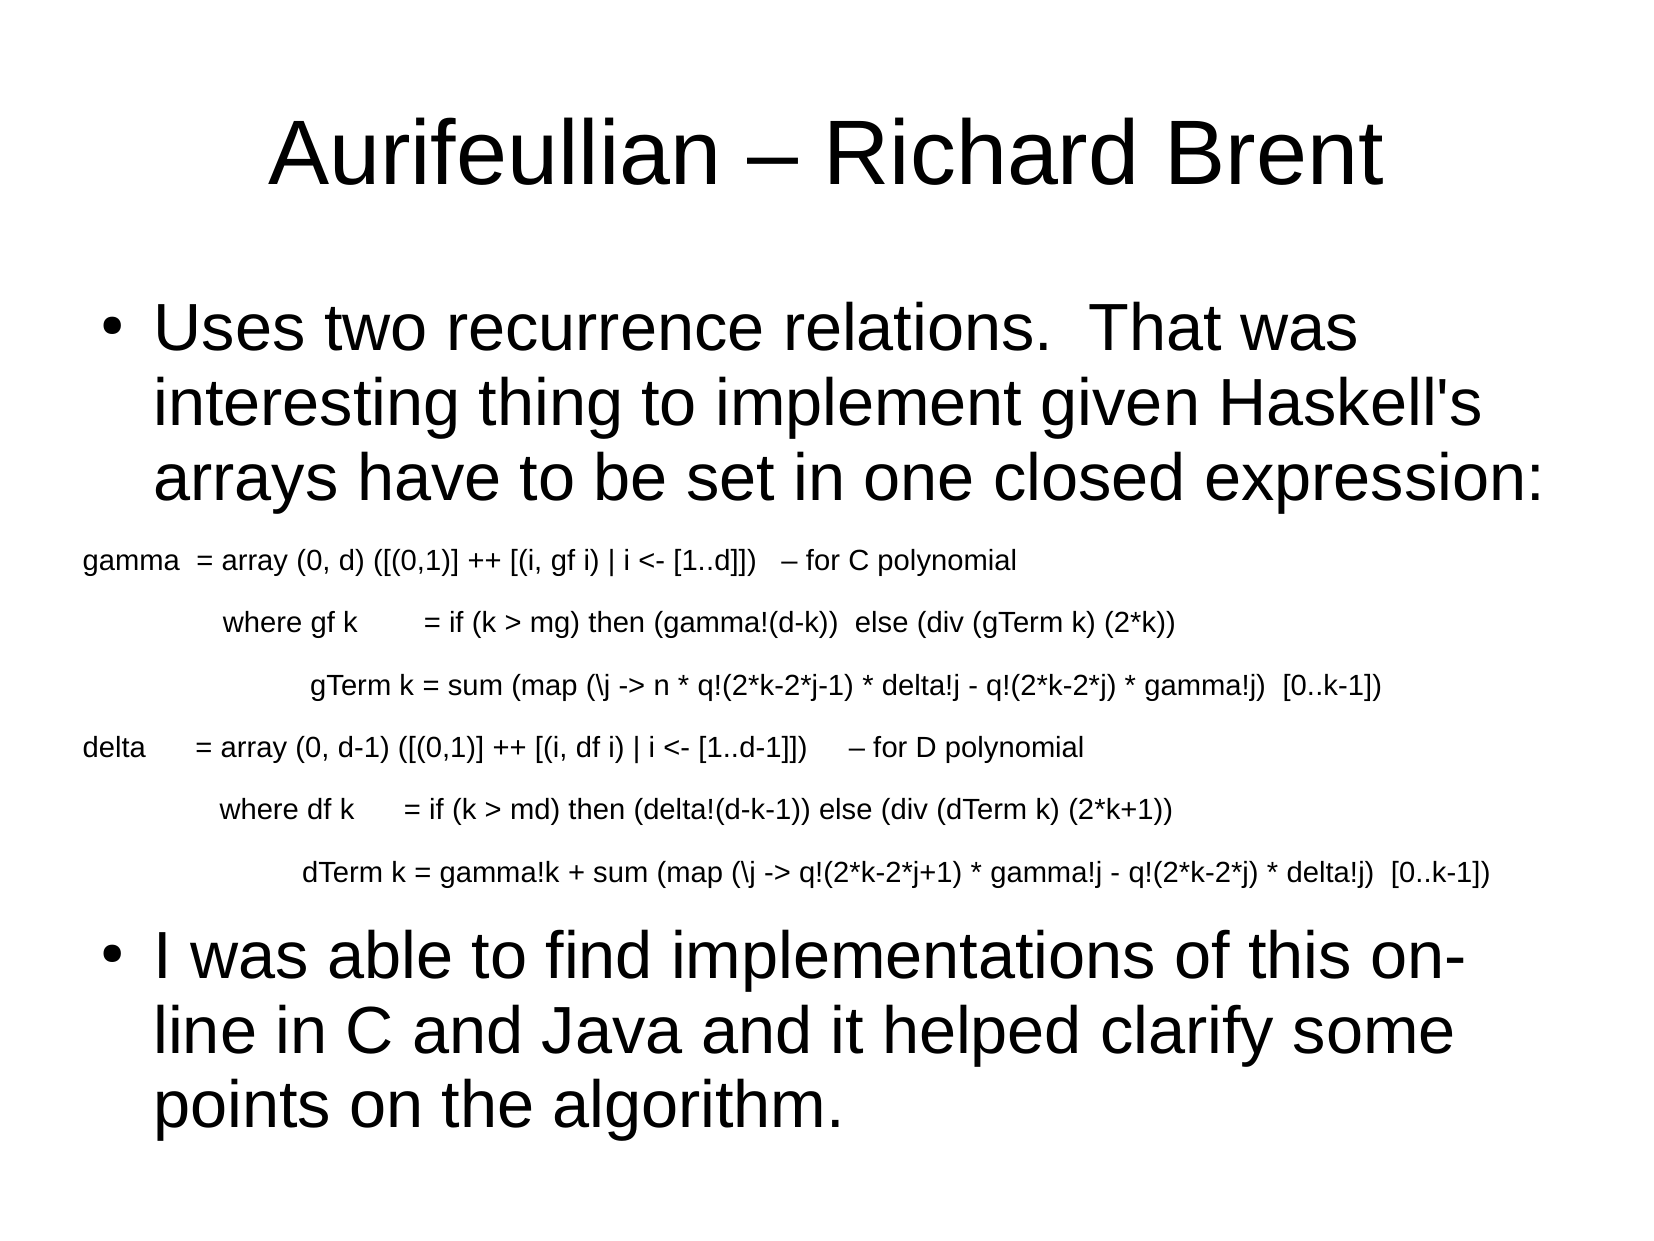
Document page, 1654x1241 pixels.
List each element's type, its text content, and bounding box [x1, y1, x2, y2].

title Aurifeullian – Richard Brent [82, 49, 1571, 257]
list Uses two recurrence relations. That was interesting thing to implement given Haskell's arrays have to be set in one closed expression: gamma = array (0, d) ([(0,1)] ++ [(i, gf i) | i <- [1..d]]) – for C polynomial where gf k = if (k > mg) then (gamma!(d-k)) else (div (gTerm k) (2*k)) gTerm k = sum (map (\j -> n * q!(2*k-2*j-1) * delta!j - q!(2*k-2*j) * gamma!j) [0..k-1]) delta = array (0, d-1) ([(0,1)] ++ [(i, df i) | i <- [1..d-1]]) – for D polynomial where df k = if (k > md) then (delta!(d-k-1)) else (div (dTerm k) (2*k+1)) dTerm k = gamma!k + sum (map (\j -> q!(2*k-2*j+1) * gamma!j - q!(2*k-2*j) * delta!j) [0..k-1]) I was able to find implementations of this on-line in C and Java and it helped clarify some points on the algorithm. [82, 290, 1571, 1010]
